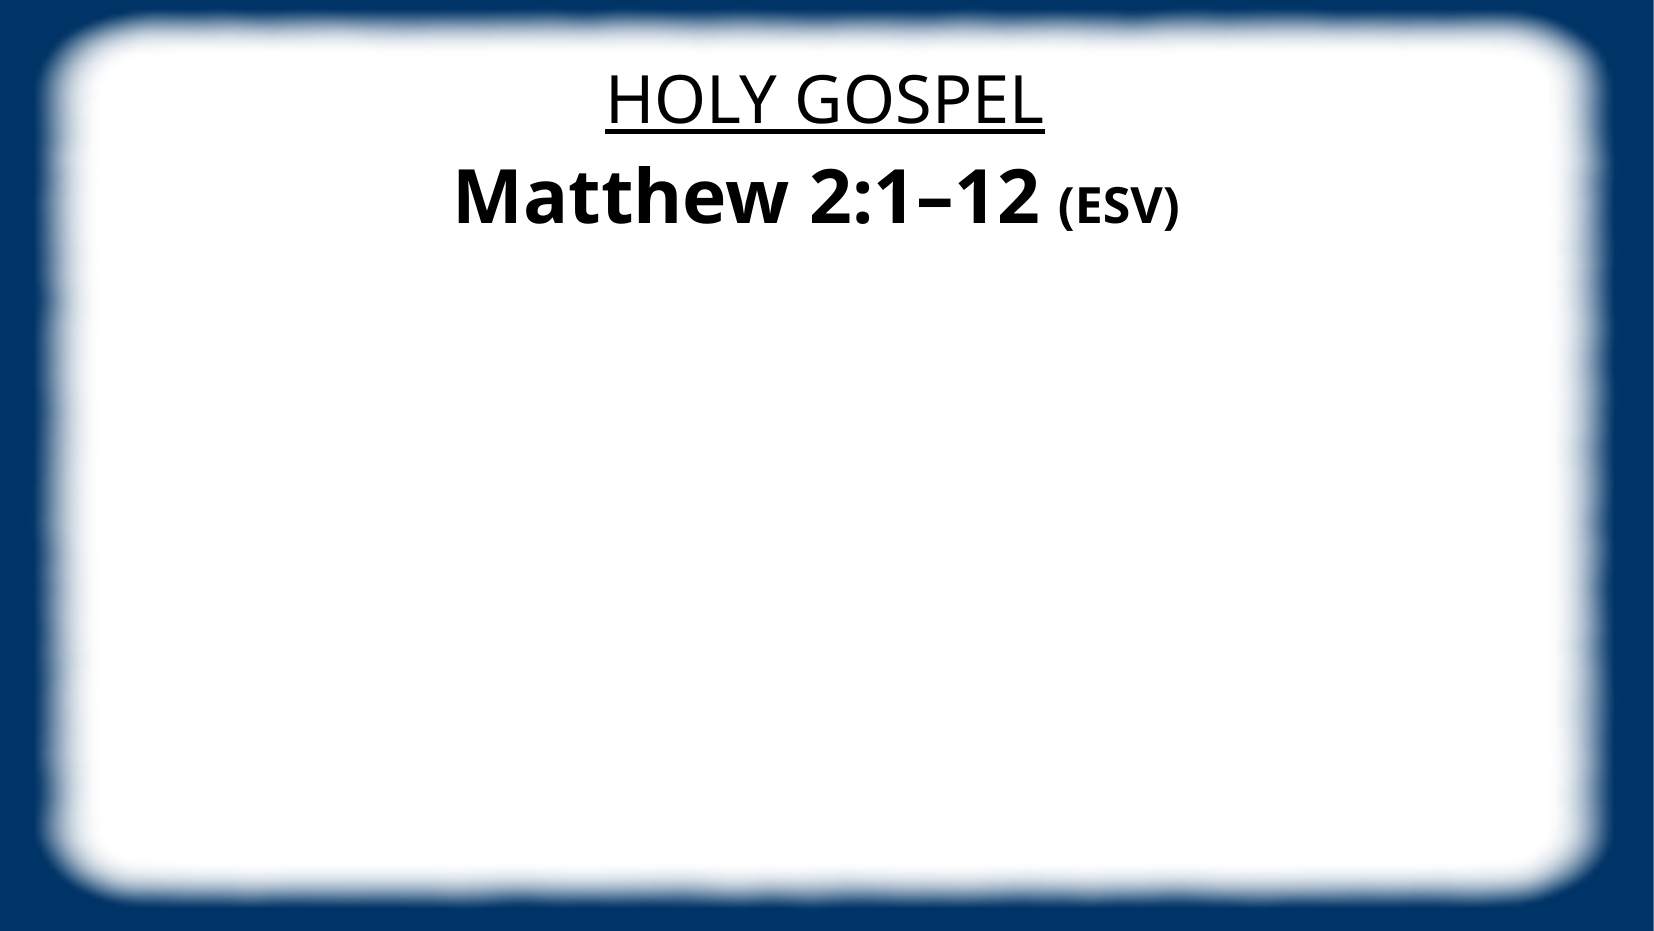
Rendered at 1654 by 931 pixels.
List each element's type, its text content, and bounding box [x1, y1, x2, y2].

text_box HOLY GOSPEL Matthew 2:1–12 (ESV) [90, 45, 1561, 249]
picture [0, 0, 1654, 931]
